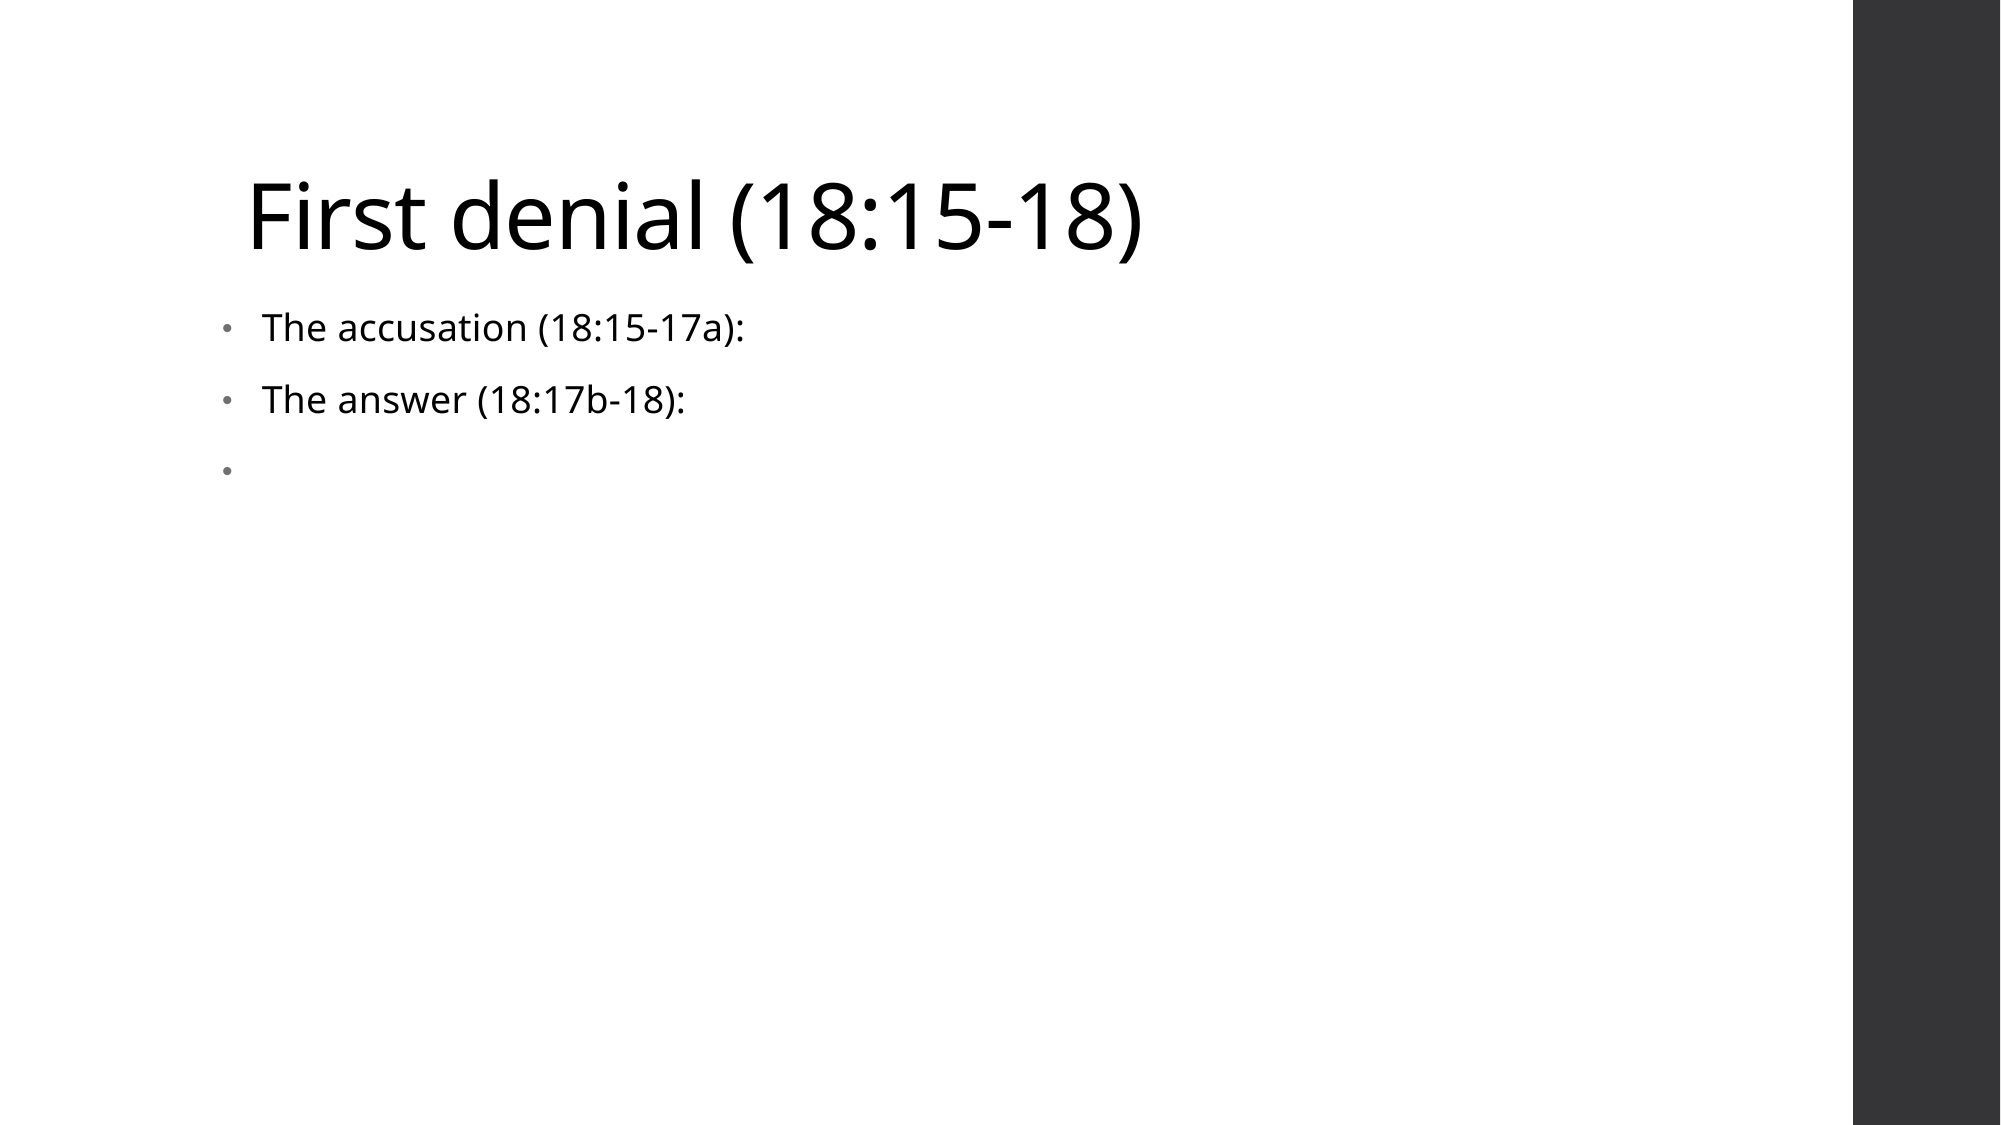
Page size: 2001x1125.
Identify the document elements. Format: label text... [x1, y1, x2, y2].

title First denial (18:15-18) [206, 60, 1797, 278]
list The accusation (18:15-17a): The answer (18:17b-18): [206, 299, 1617, 1014]
